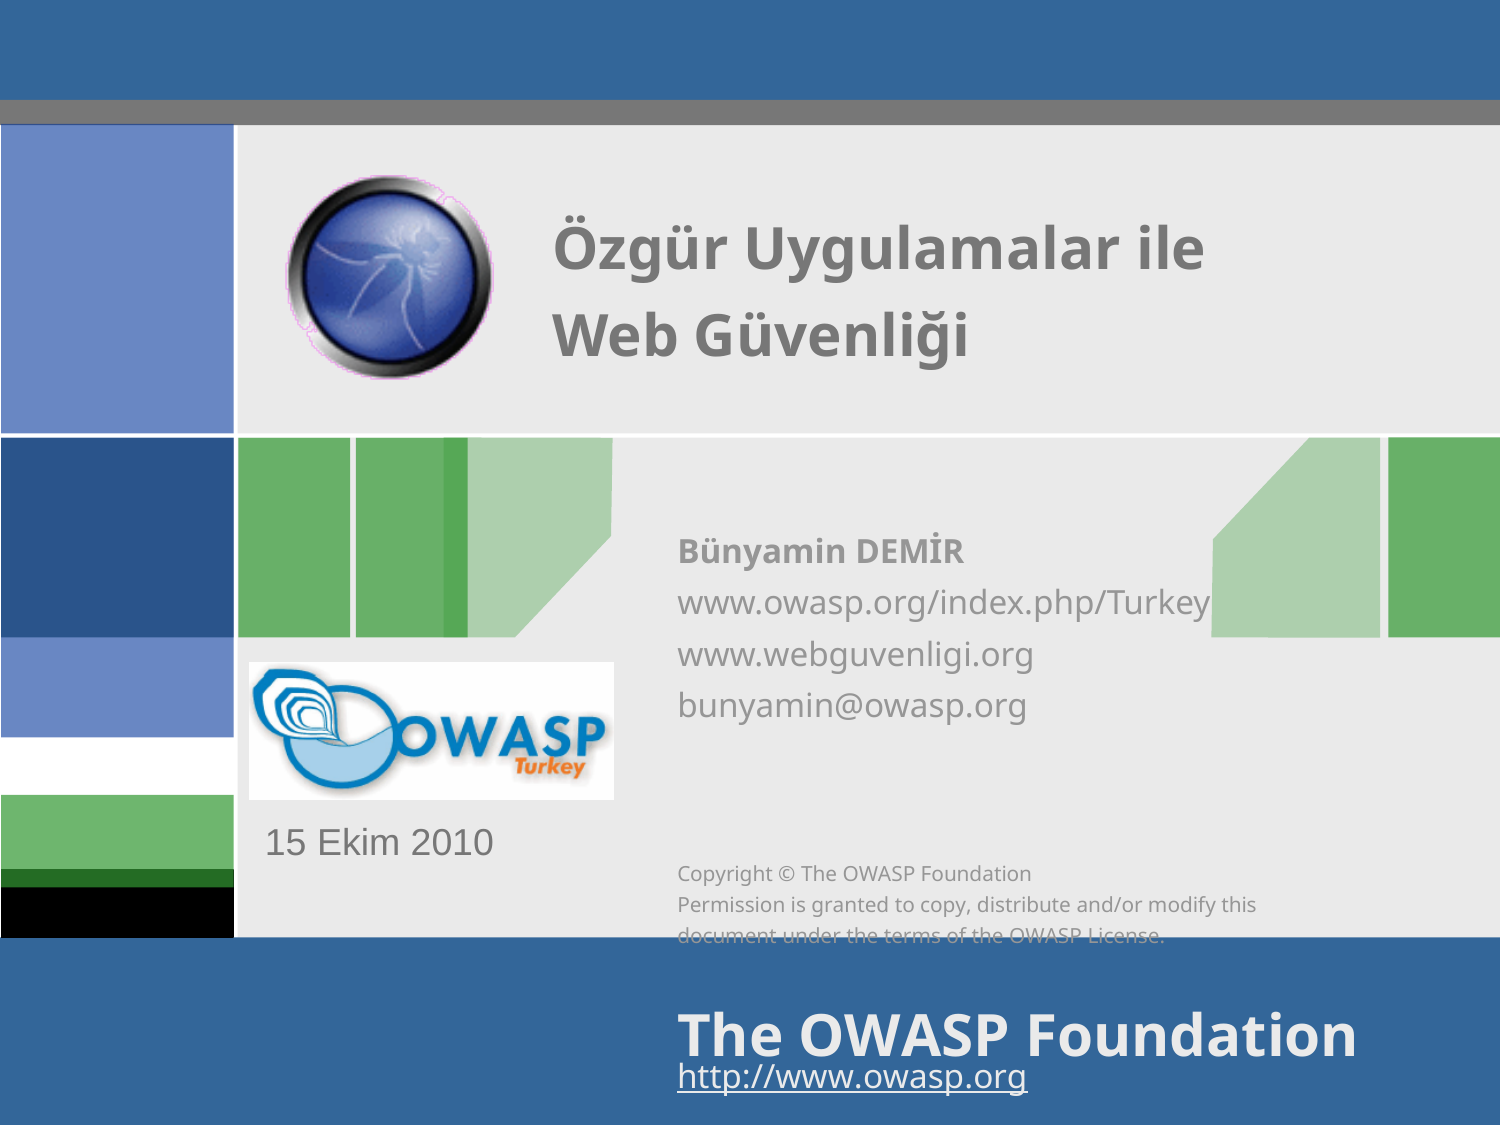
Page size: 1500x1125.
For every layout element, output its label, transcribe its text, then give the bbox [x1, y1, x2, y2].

title Özgür Uygulamalar ile Web Güvenliği [537, 124, 1500, 438]
text_box 15 Ekim 2010 [250, 799, 509, 872]
picture [249, 662, 614, 800]
picture [275, 174, 501, 382]
text_box Bünyamin DEMİR www.owasp.org/index.php/Turkey www.webguvenligi.org bunyamin@owasp.org [662, 512, 1276, 743]
